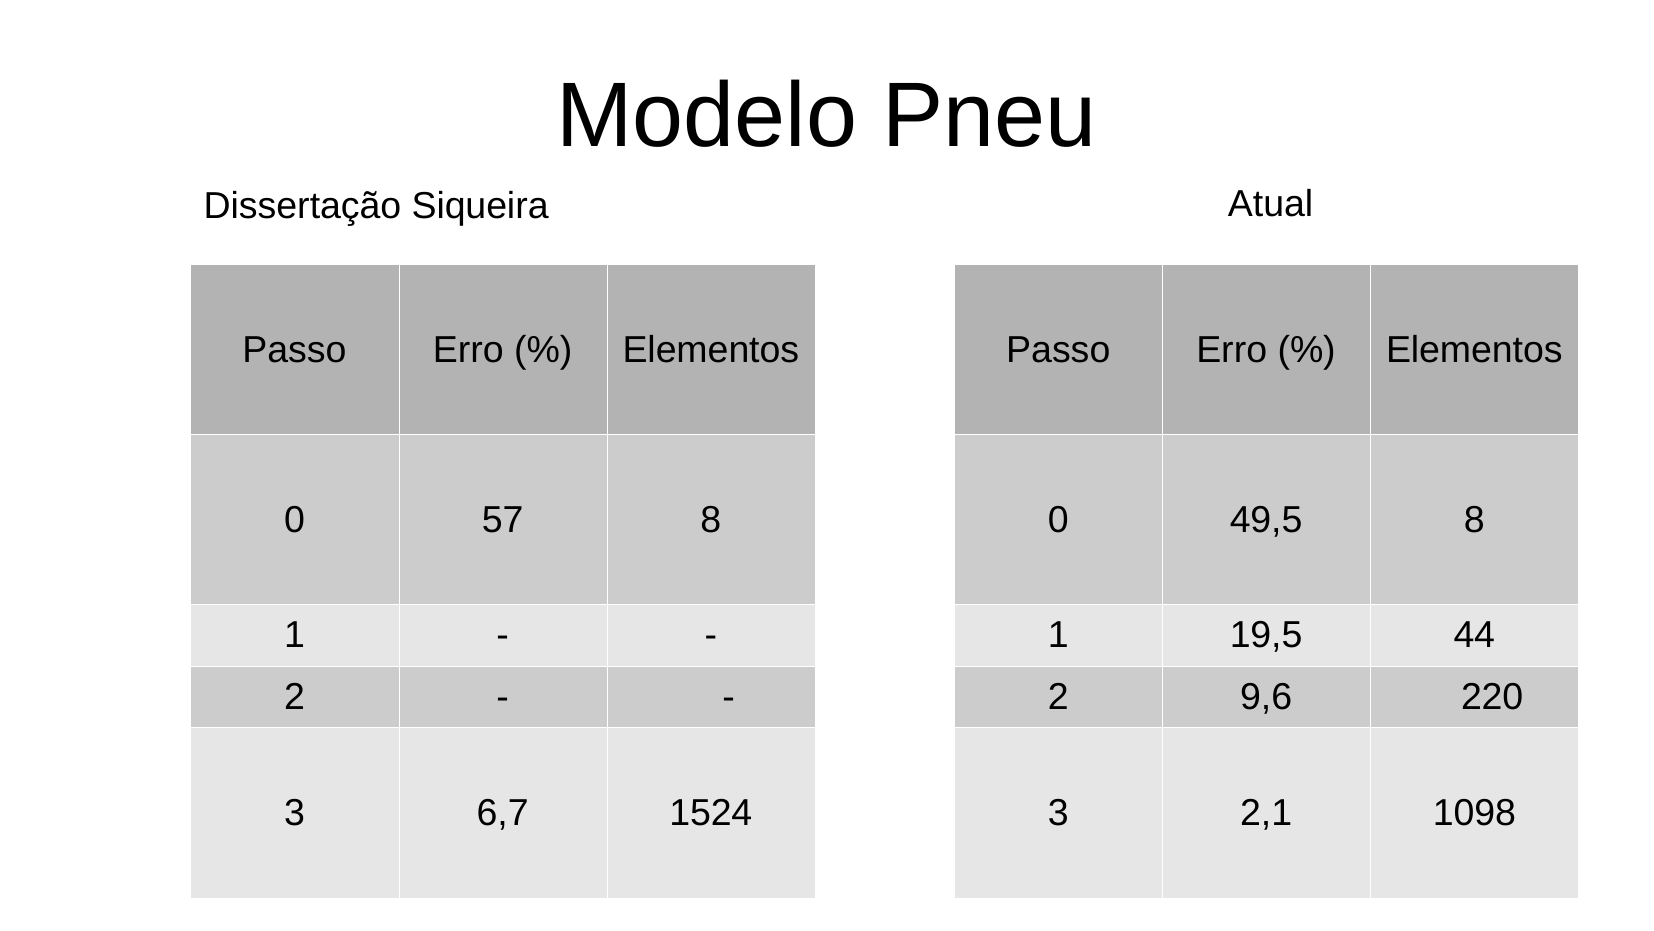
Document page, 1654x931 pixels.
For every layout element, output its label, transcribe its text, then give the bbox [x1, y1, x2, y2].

table_header Erro (%) [400, 265, 607, 434]
table_cell 1098 [1371, 728, 1578, 898]
table_cell 3 [191, 728, 399, 898]
table_header Passo [191, 265, 399, 434]
table_cell 57 [400, 435, 607, 604]
table_cell 44 [1371, 605, 1578, 666]
table_header Elementos [608, 265, 815, 434]
text_box Atual [1213, 175, 1359, 233]
table_cell 8 [608, 435, 815, 604]
text_box Dissertação Siqueira [188, 177, 615, 234]
table_cell 0 [191, 435, 399, 604]
table_cell 19,5 [1163, 605, 1370, 666]
table_cell 9,6 [1163, 667, 1370, 727]
table_cell 49,5 [1163, 435, 1370, 604]
table_cell 0 [955, 435, 1162, 604]
table_cell - [400, 667, 607, 727]
table_cell 6,7 [400, 728, 607, 898]
table_cell 220 [1371, 667, 1578, 727]
table_cell - [608, 667, 815, 727]
title Modelo Pneu [82, 37, 1571, 193]
table_cell 1524 [608, 728, 815, 898]
table_cell - [608, 605, 815, 666]
table_cell 3 [955, 728, 1162, 898]
table_cell 2 [955, 667, 1162, 727]
table_cell - [400, 605, 607, 666]
table_header Erro (%) [1163, 265, 1370, 434]
table_header Passo [955, 265, 1162, 434]
table_cell 2 [191, 667, 399, 727]
table_cell 1 [955, 605, 1162, 666]
table_cell 8 [1371, 435, 1578, 604]
table_header Elementos [1371, 265, 1578, 434]
table_cell 2,1 [1163, 728, 1370, 898]
table_cell 1 [191, 605, 399, 666]
